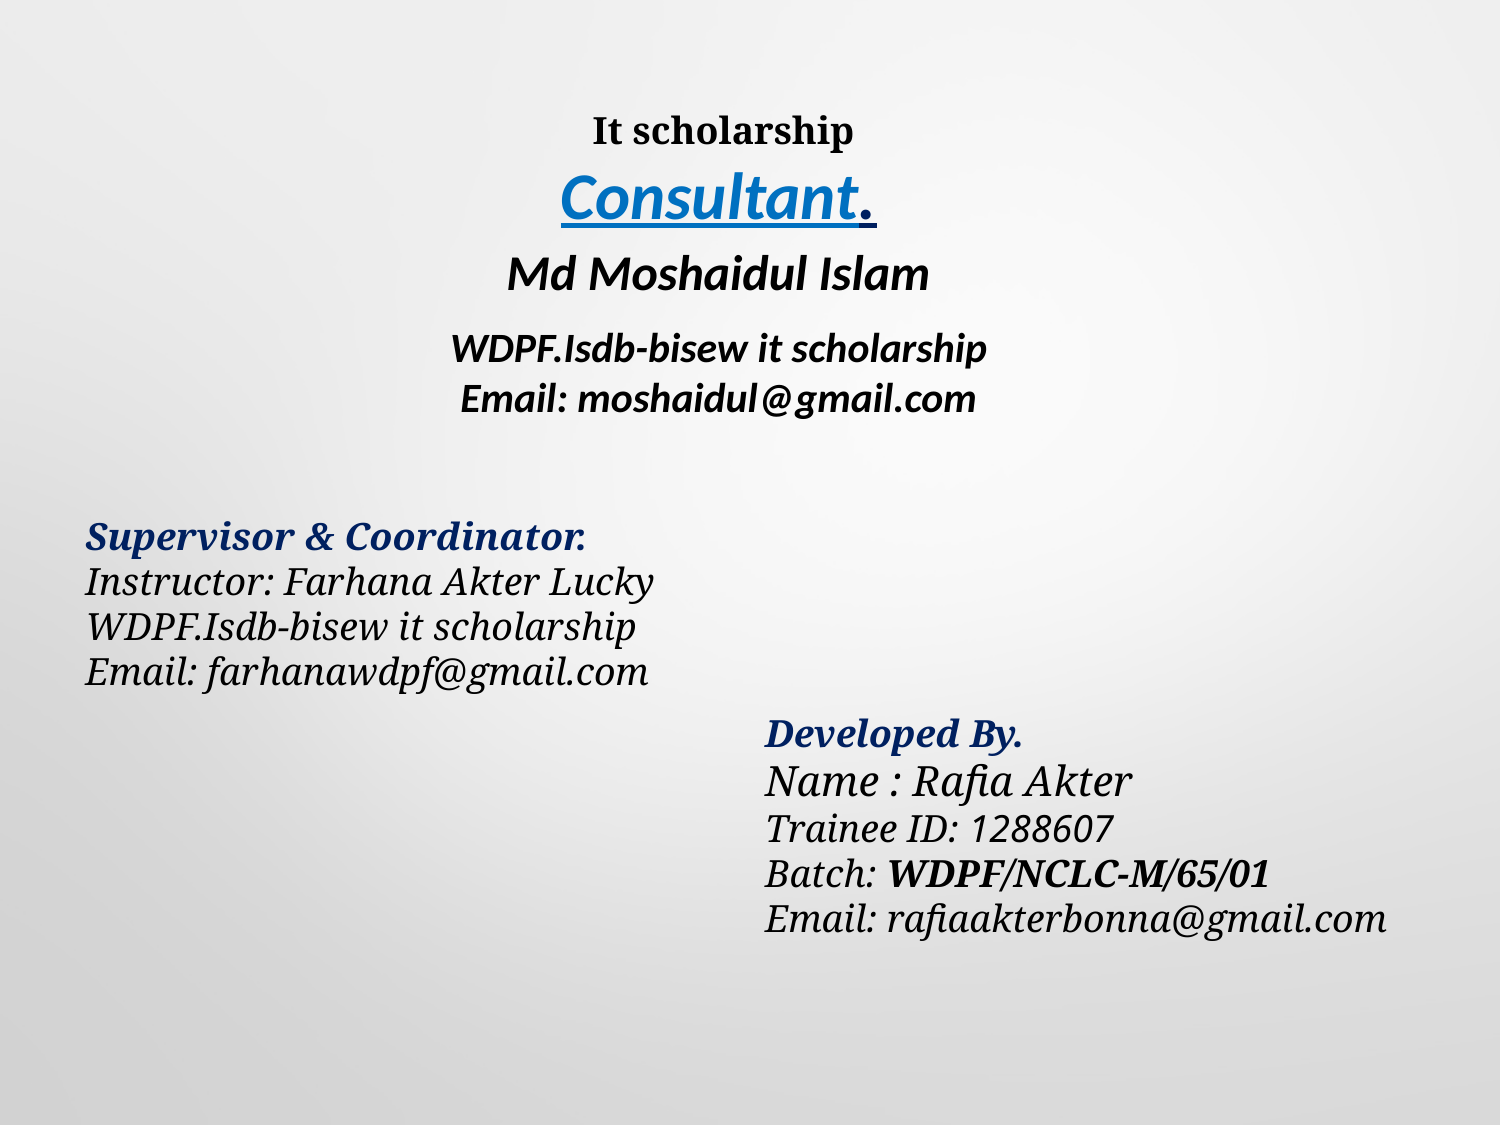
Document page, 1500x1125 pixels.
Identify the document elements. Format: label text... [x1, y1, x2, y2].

text_box Supervisor & Coordinator. Instructor: Farhana Akter Lucky WDPF.Isdb-bisew it scholarship Email: farhanawdpf@gmail.com [70, 506, 670, 701]
text_box Developed By. Name : Rafia Akter Trainee ID: 1288607 Batch: WDPF/NCLC-M/65/01 Email: rafiaakterbonna@gmail.com [750, 703, 1500, 948]
text_box It scholarship Consultant. Md Moshaidul Islam WDPF.Isdb-bisew it scholarship Email: moshaidul@gmail.com [425, 100, 1013, 486]
